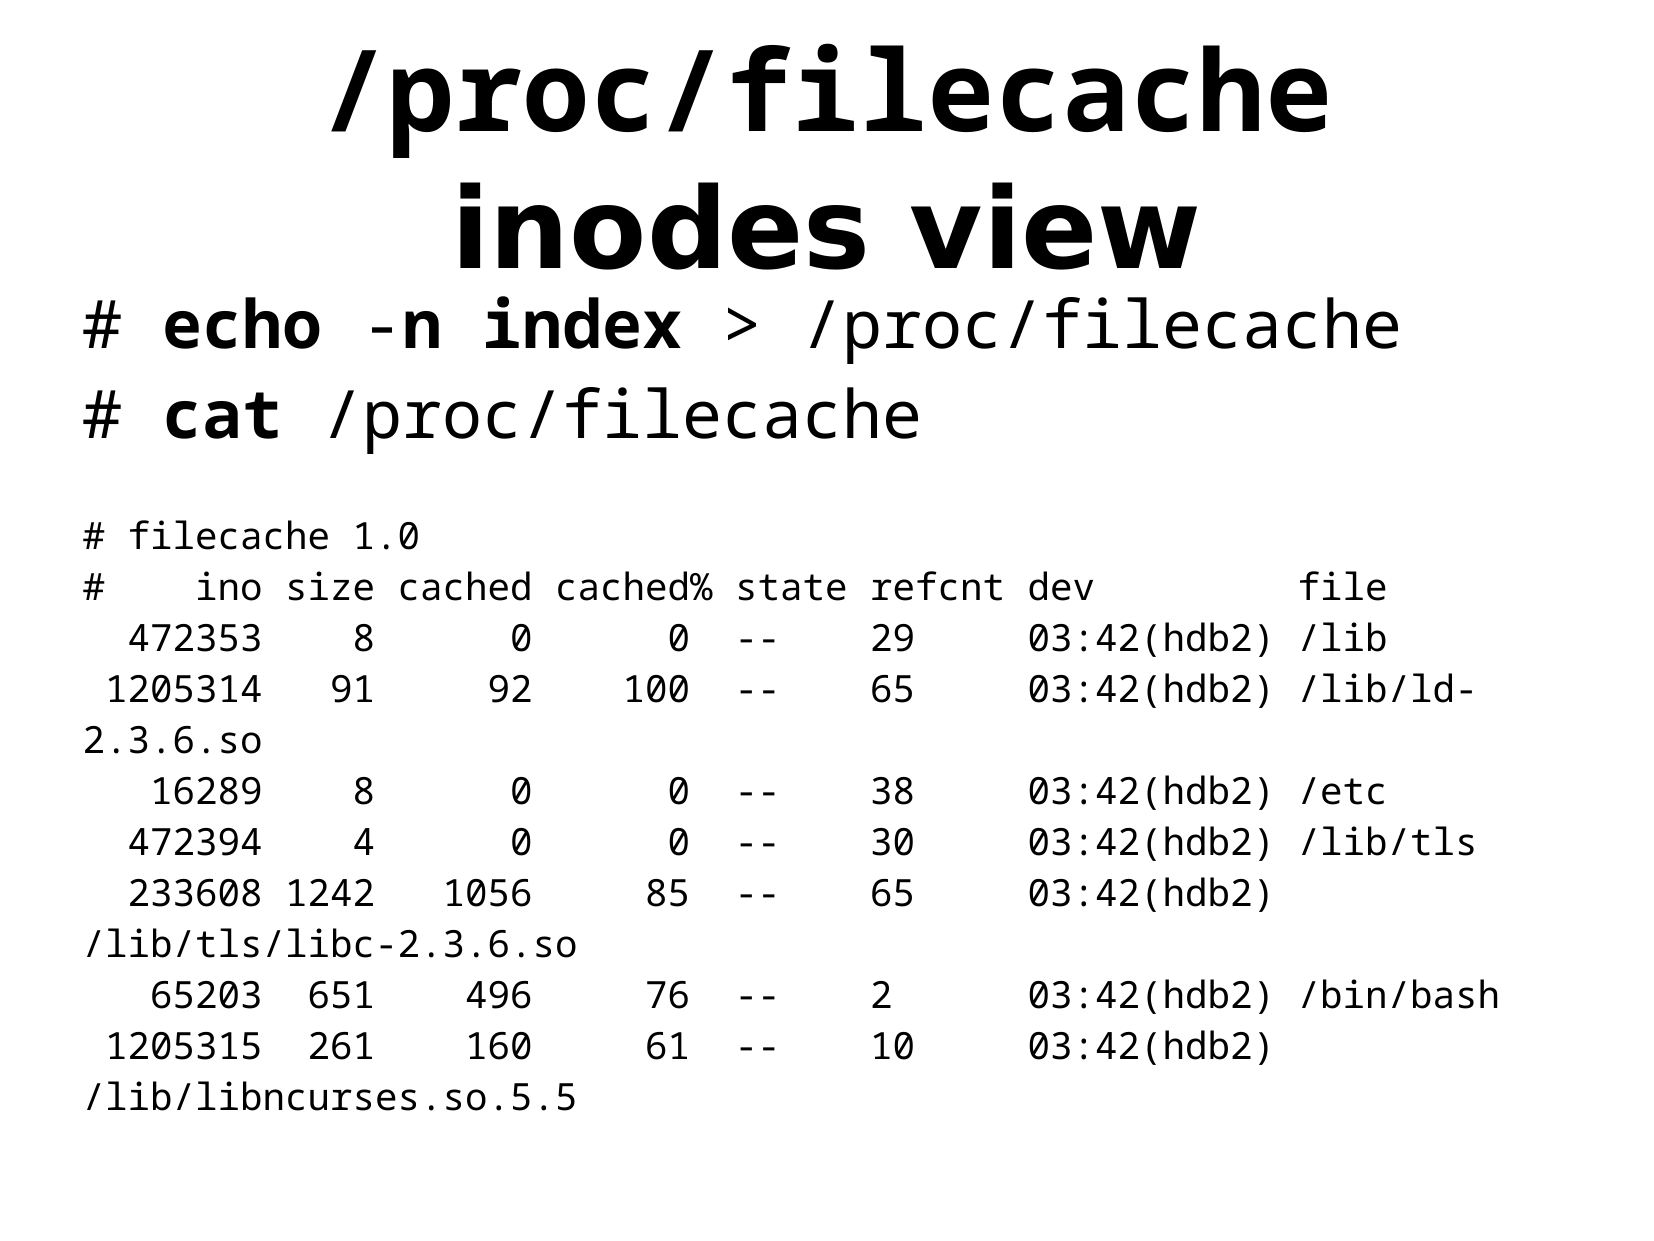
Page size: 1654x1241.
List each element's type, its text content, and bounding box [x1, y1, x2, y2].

title /proc/filecache inodes view [82, 20, 1571, 286]
subtitle # echo -n index > /proc/filecache # cat /proc/filecache # filecache 1.0 # ino size cached cached% state refcnt dev file 472353 8 0 0 -- 29 03:42(hdb2) /lib 1205314 91 92 100 -- 65 03:42(hdb2) /lib/ld-2.3.6.so 16289 8 0 0 -- 38 03:42(hdb2) /etc 472394 4 0 0 -- 30 03:42(hdb2) /lib/tls 233608 1242 1056 85 -- 65 03:42(hdb2) /lib/tls/libc-2.3.6.so 65203 651 496 76 -- 2 03:42(hdb2) /bin/bash 1205315 261 160 61 -- 10 03:42(hdb2) /lib/libncurses.so.5.5 [82, 290, 1571, 1109]
